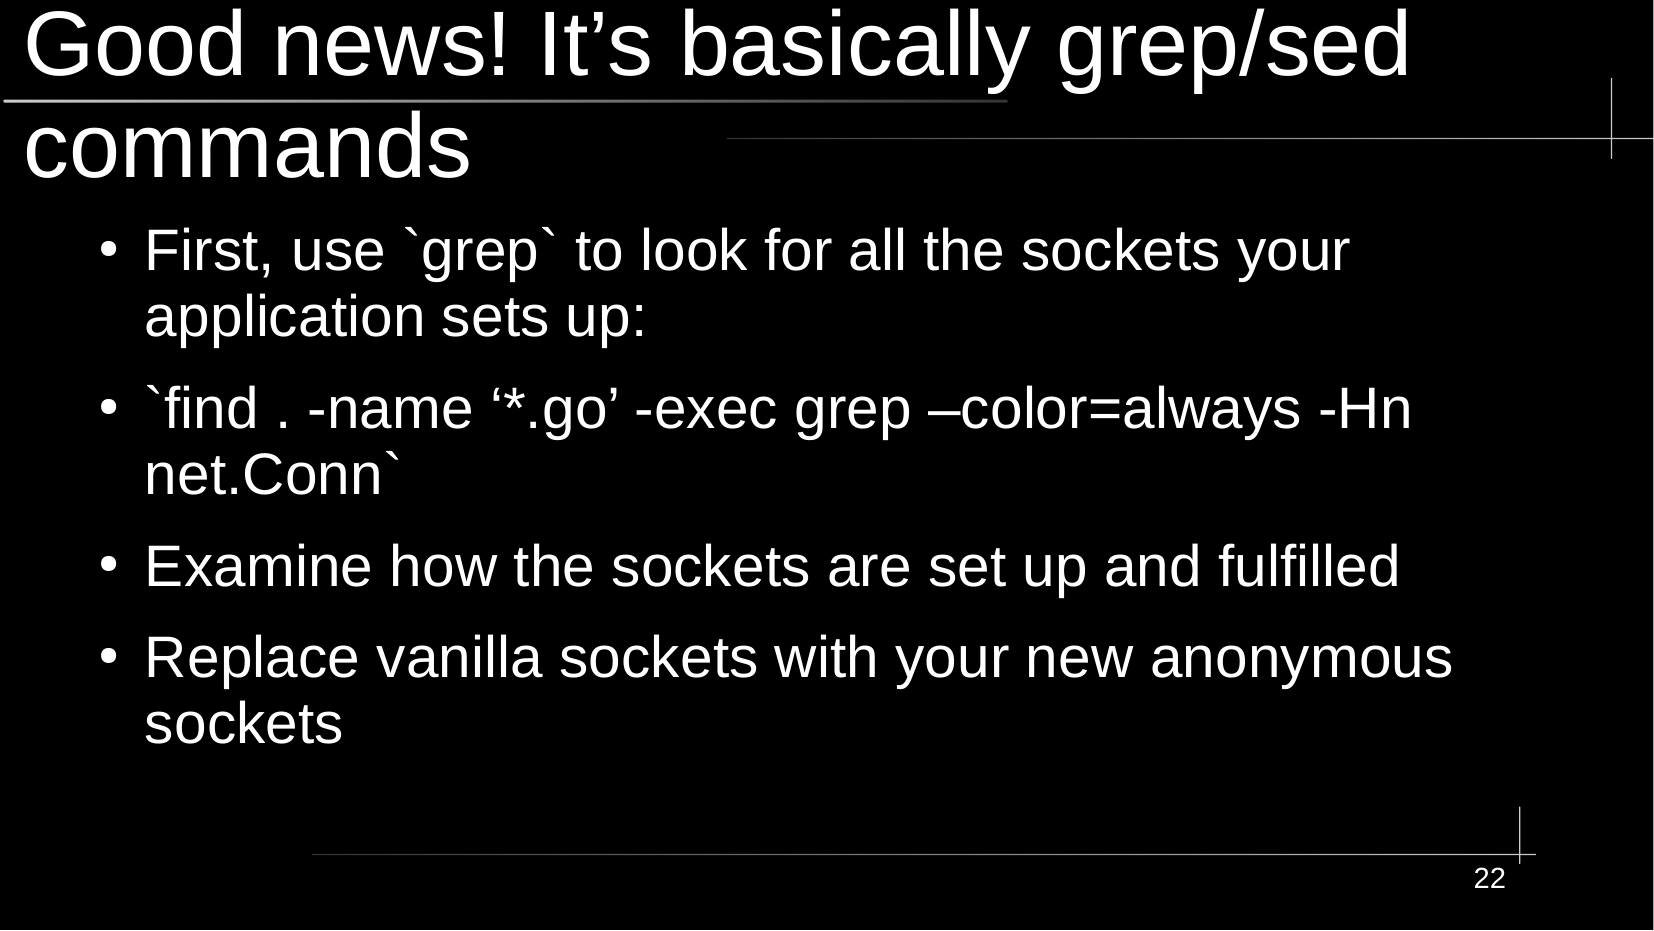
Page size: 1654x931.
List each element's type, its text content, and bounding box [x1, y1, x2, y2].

title Good news! It’s basically grep/sed commands [23, 0, 1589, 198]
list First, use `grep` to look for all the sockets your application sets up: `find . -name ‘*.go’ -exec grep –color=always -Hn net.Conn` Examine how the sockets are set up and fulfilled Replace vanilla sockets with your new anonymous sockets [82, 217, 1571, 758]
